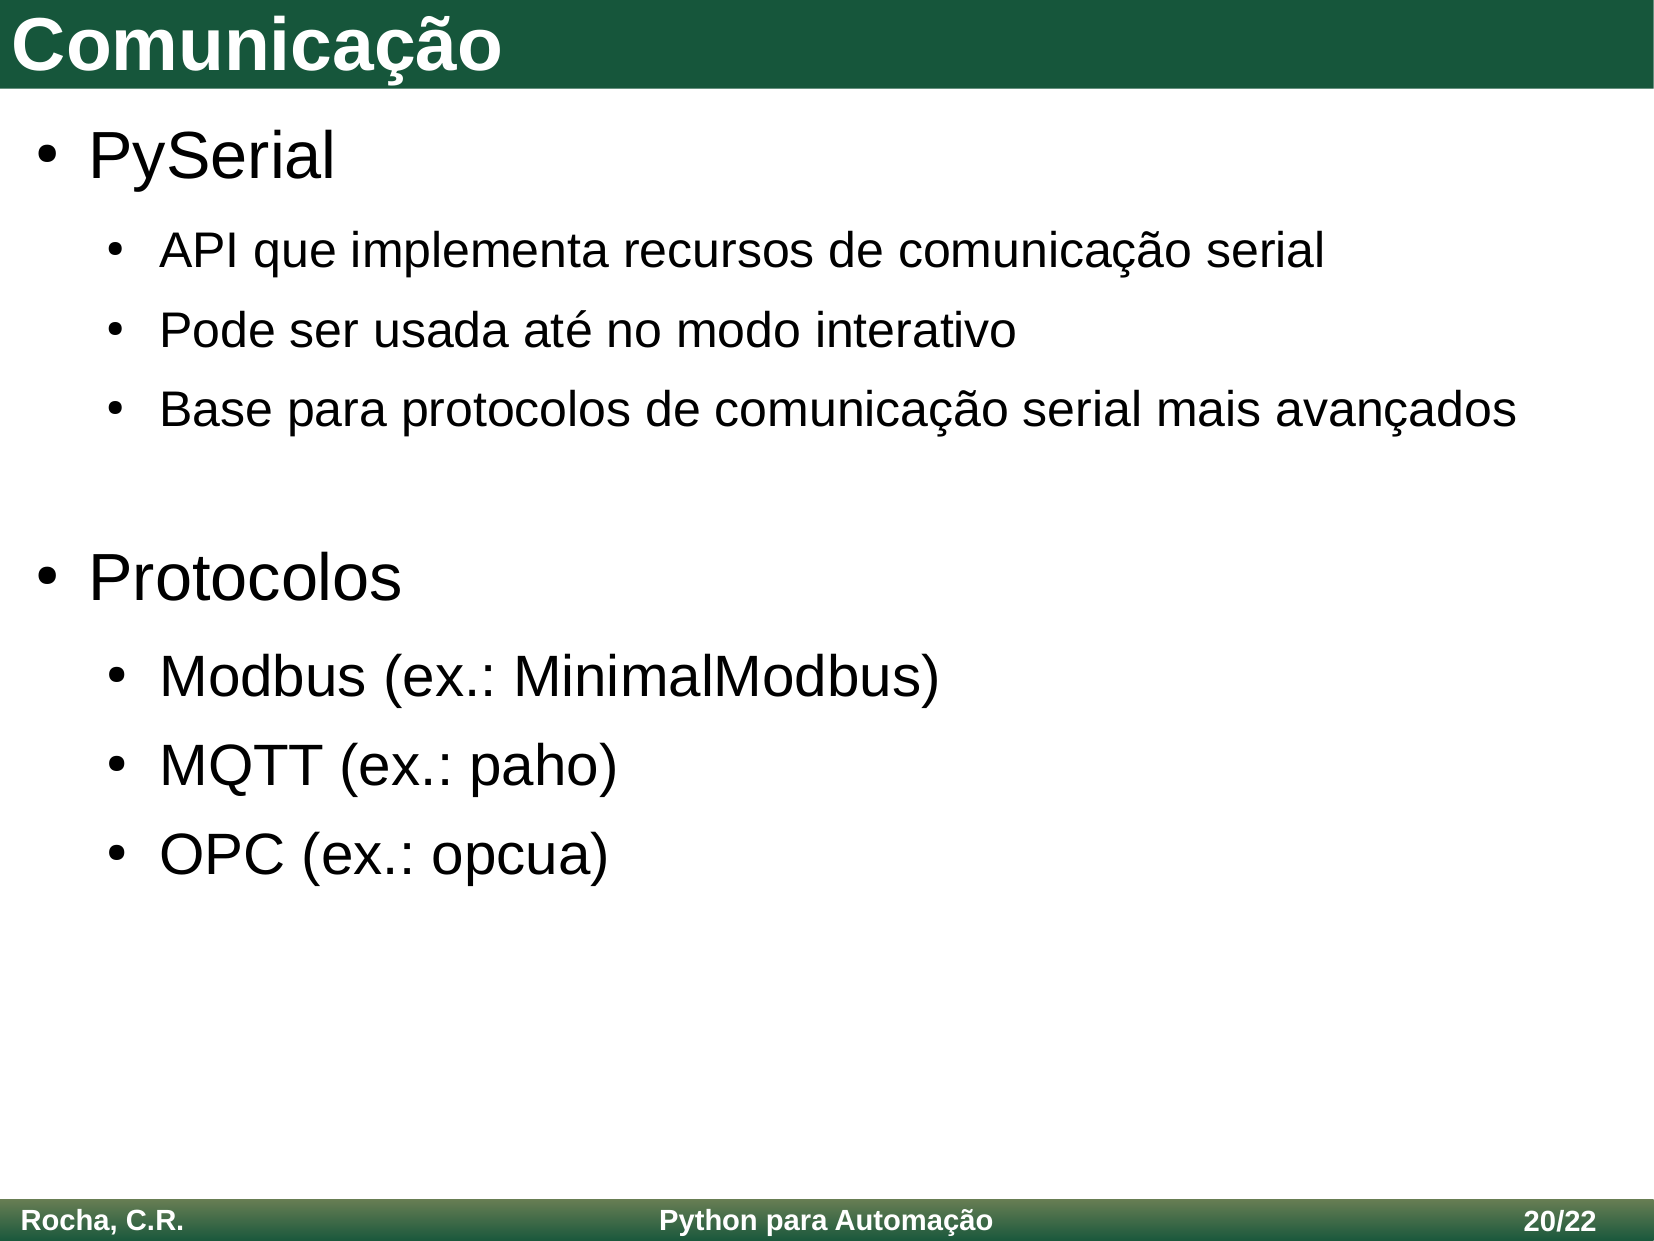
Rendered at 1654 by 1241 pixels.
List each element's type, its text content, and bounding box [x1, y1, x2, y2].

list PySerial API que implementa recursos de comunicação serial Pode ser usada até no modo interativo Base para protocolos de comunicação serial mais avançados Protocolos Modbus (ex.: MinimalModbus) MQTT (ex.: paho) OPC (ex.: opcua) [17, 118, 1625, 1152]
title Comunicação [11, 0, 1625, 89]
